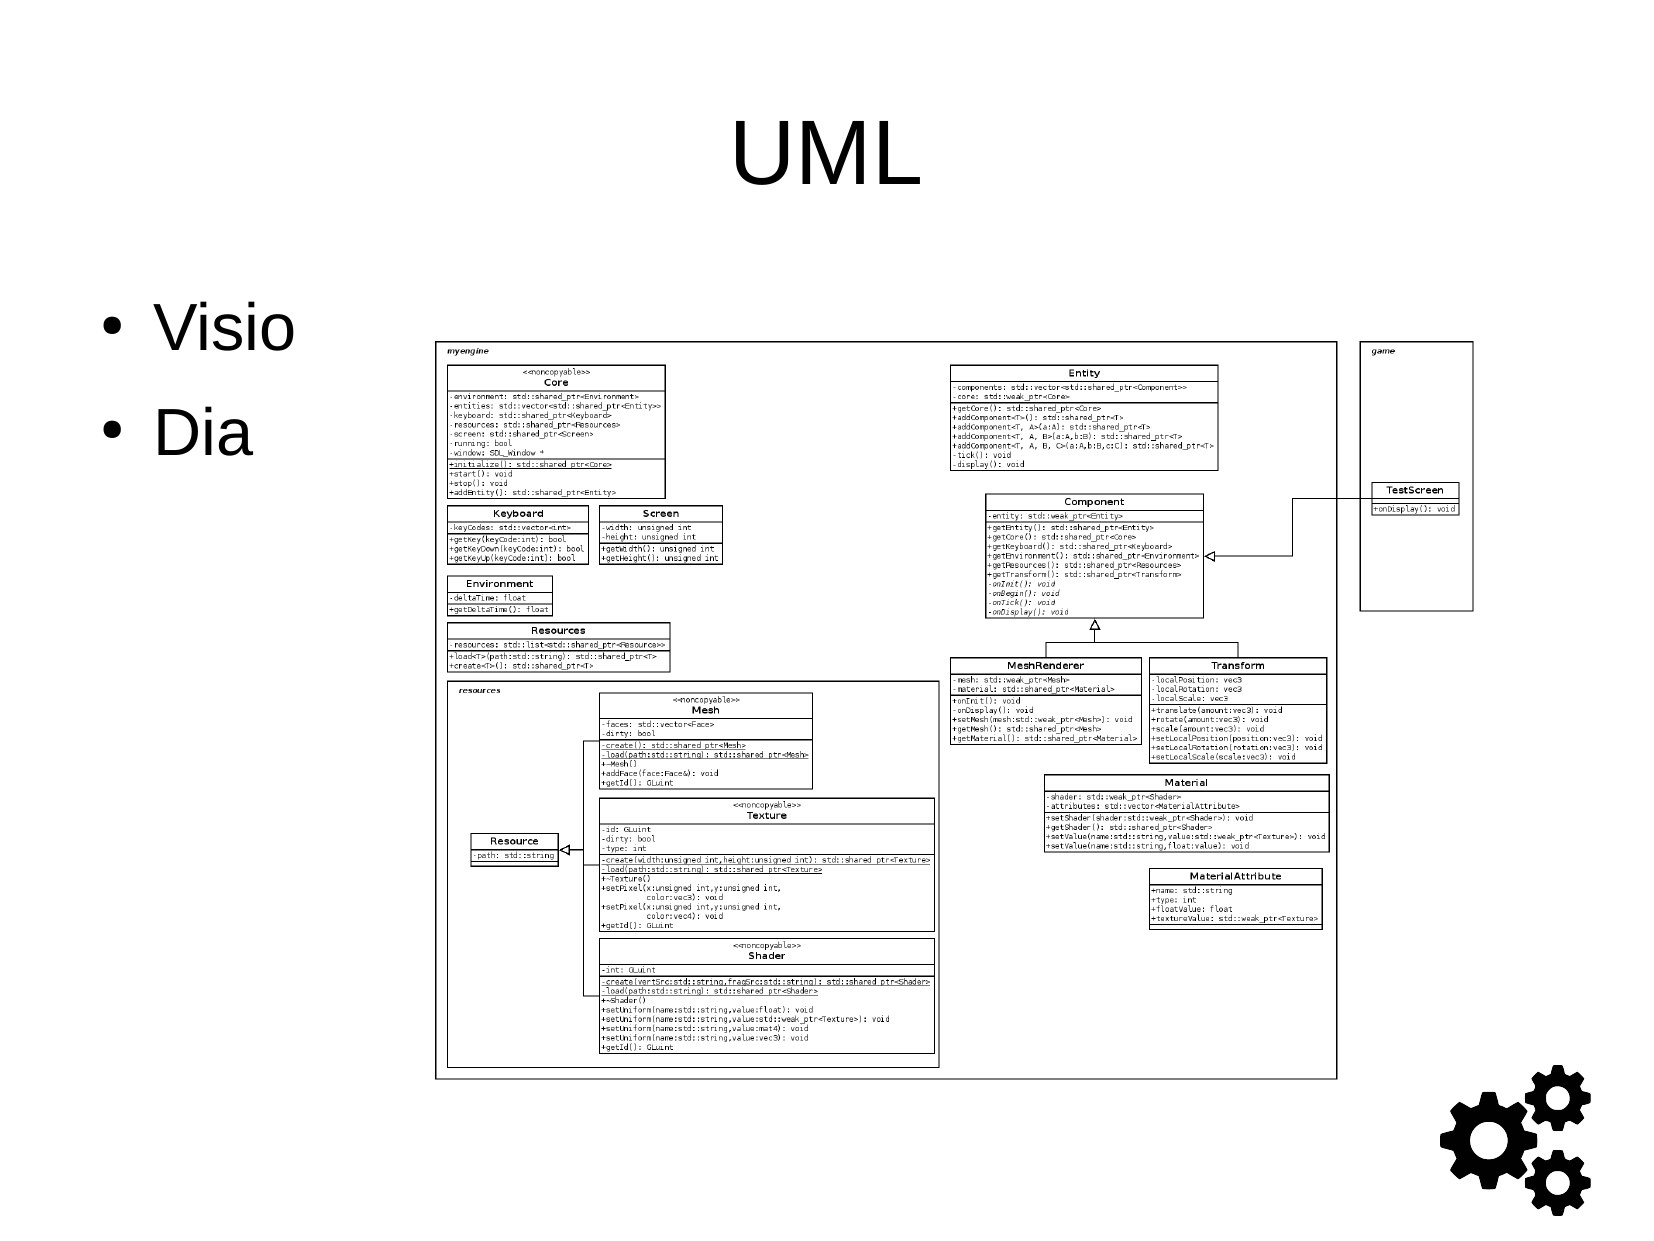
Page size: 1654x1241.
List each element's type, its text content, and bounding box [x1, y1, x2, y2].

title UML [82, 49, 1571, 257]
picture [435, 341, 1591, 1216]
list Visio Dia [82, 290, 1571, 1010]
